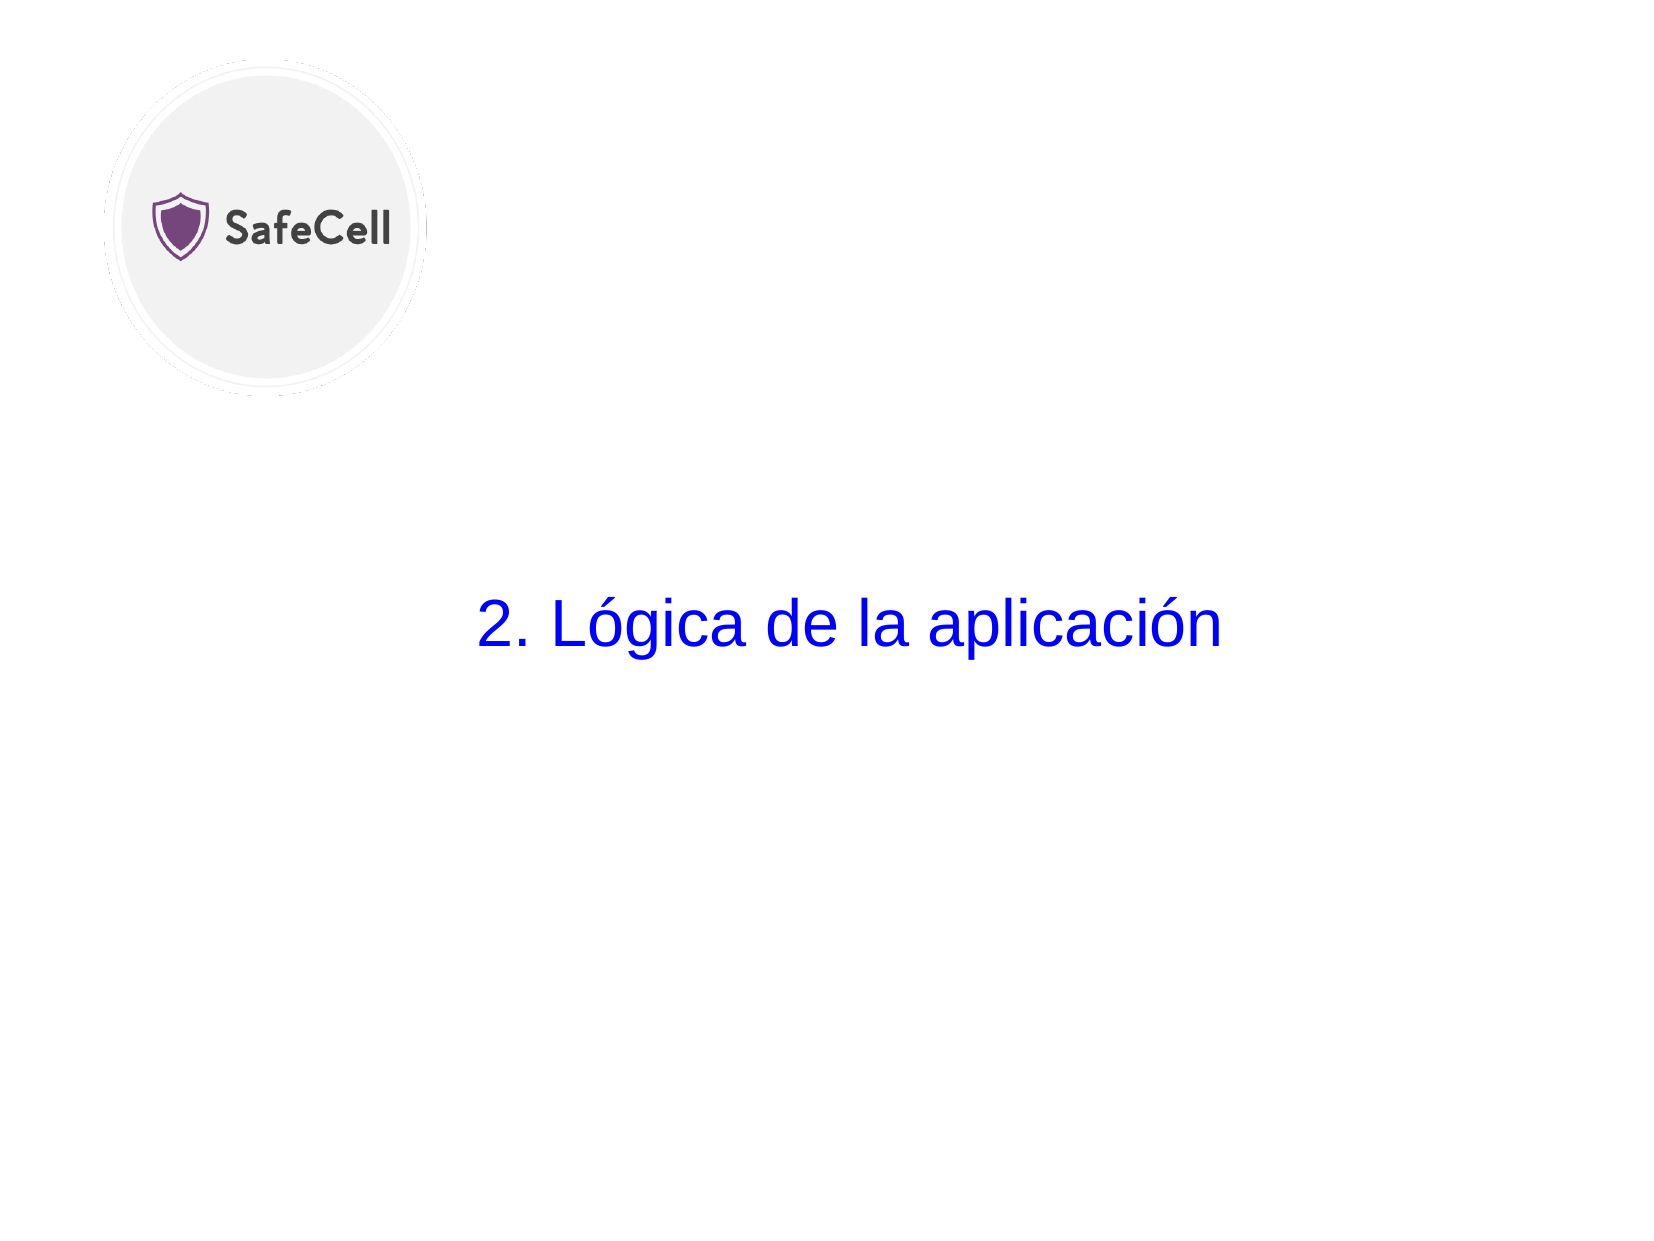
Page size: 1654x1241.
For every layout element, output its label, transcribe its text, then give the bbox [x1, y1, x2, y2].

title 2. Lógica de la aplicación [106, 560, 1595, 686]
picture [94, 49, 437, 402]
